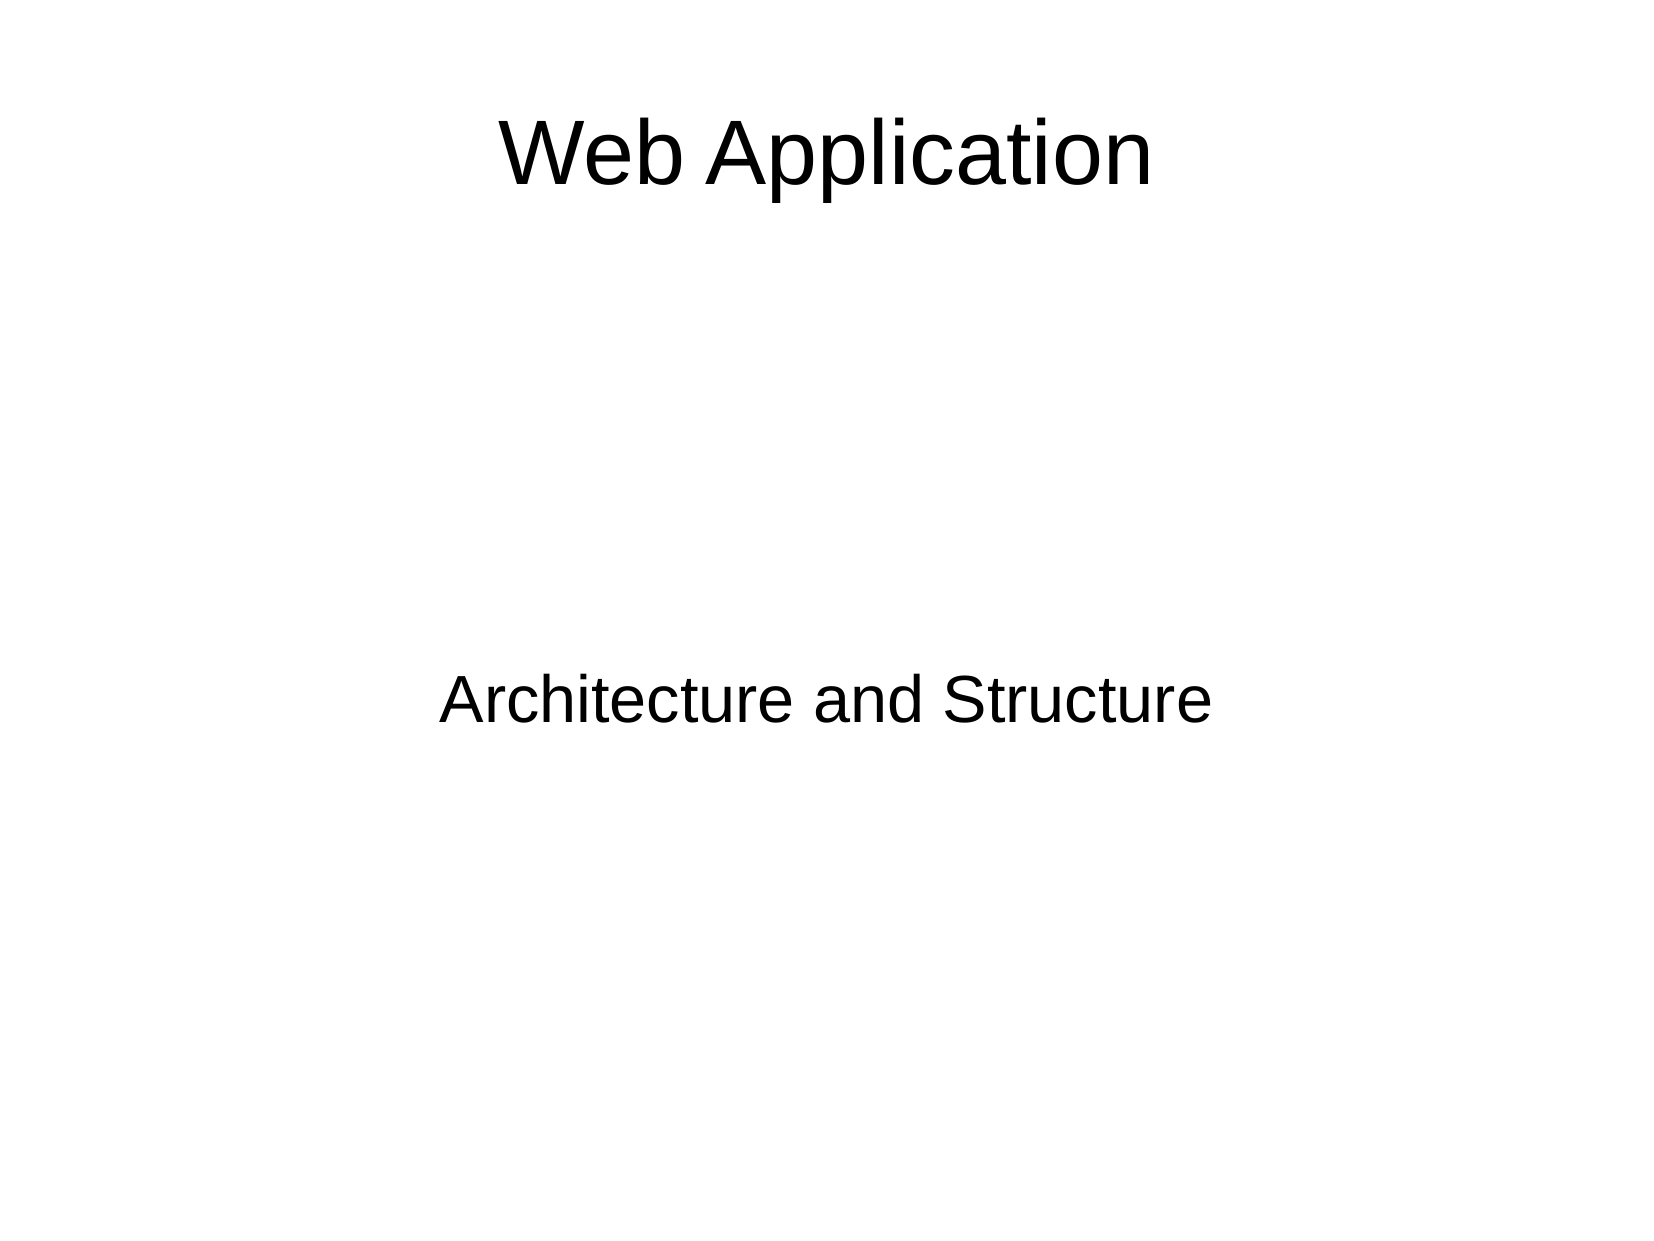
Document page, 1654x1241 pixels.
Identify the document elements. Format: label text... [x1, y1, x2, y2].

subtitle Architecture and Structure [82, 290, 1571, 1109]
title Web Application [82, 49, 1571, 257]
